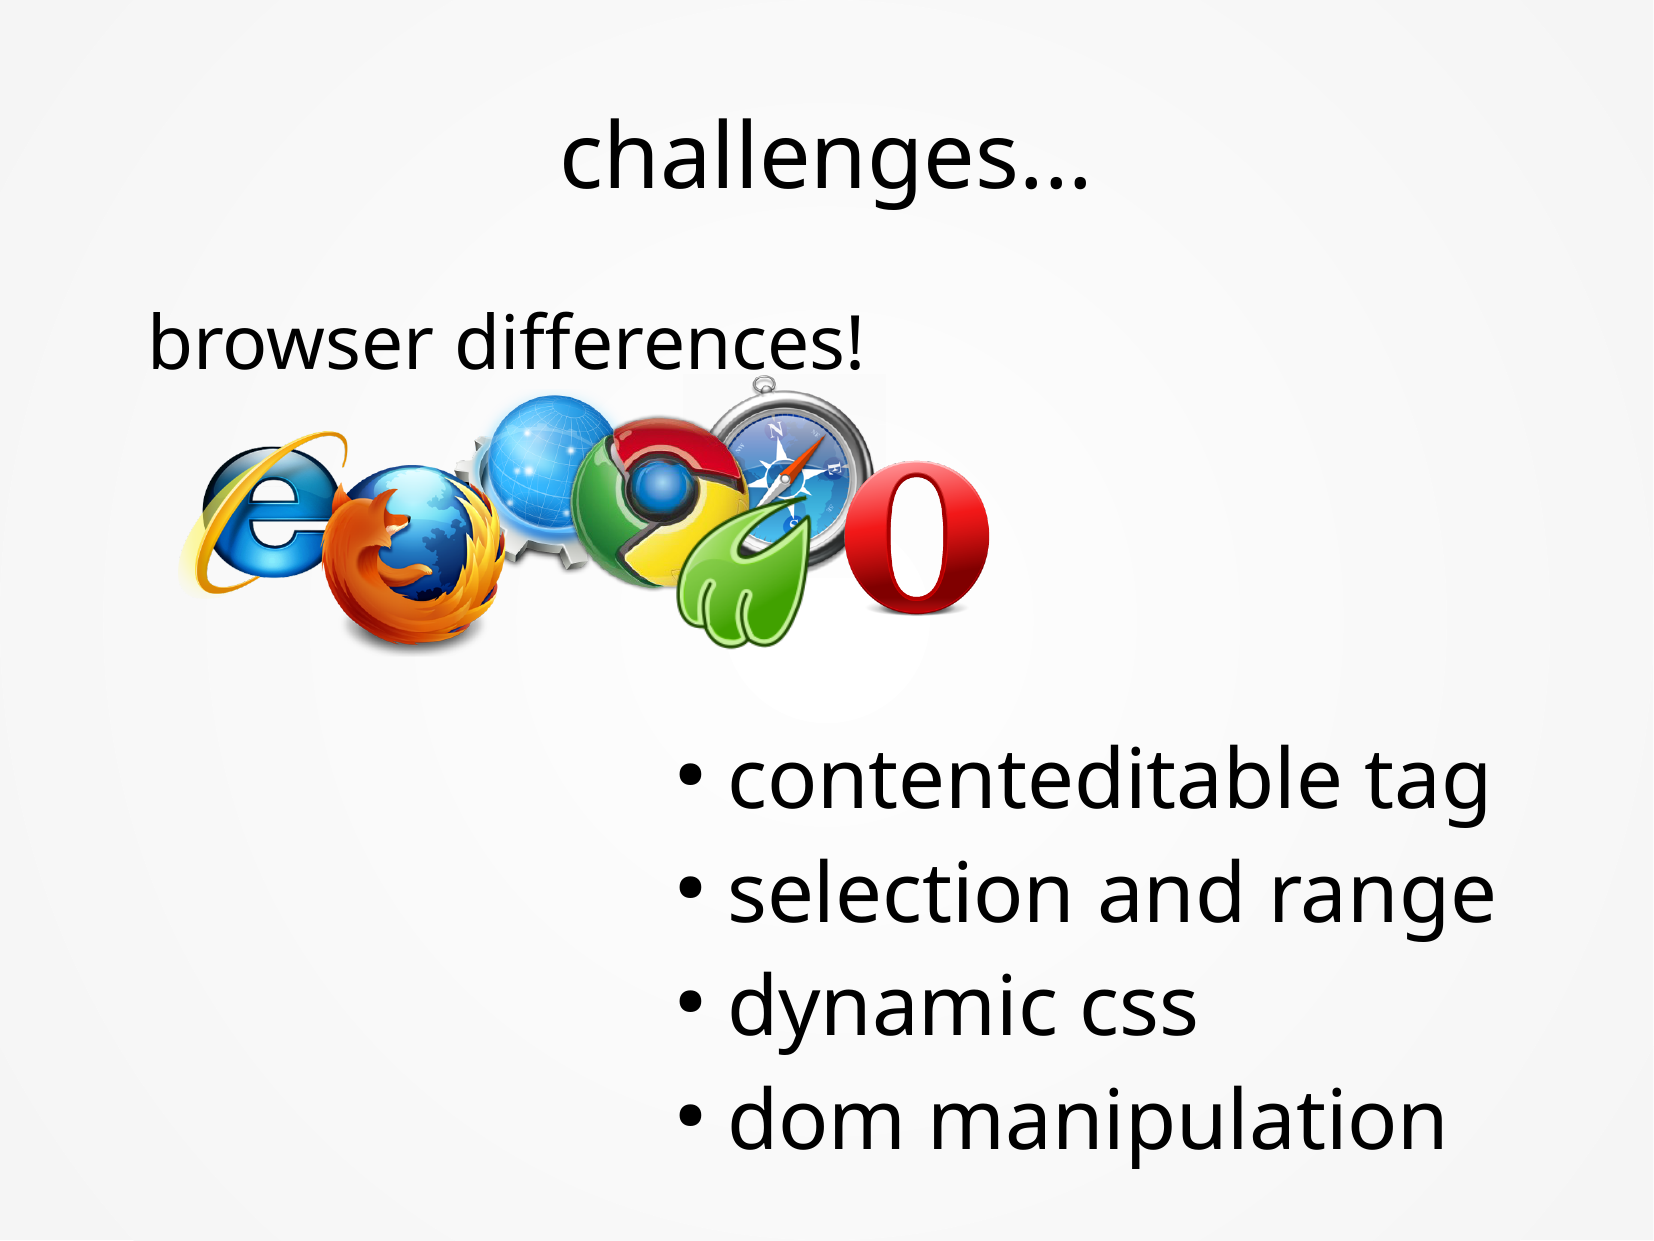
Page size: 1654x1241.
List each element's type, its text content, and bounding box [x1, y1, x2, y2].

text_box browser differences! [132, 282, 877, 388]
text_box contenteditable tag selection and range dynamic css dom manipulation [660, 712, 1501, 1128]
picture [178, 374, 1001, 658]
title challenges... [82, 56, 1571, 250]
